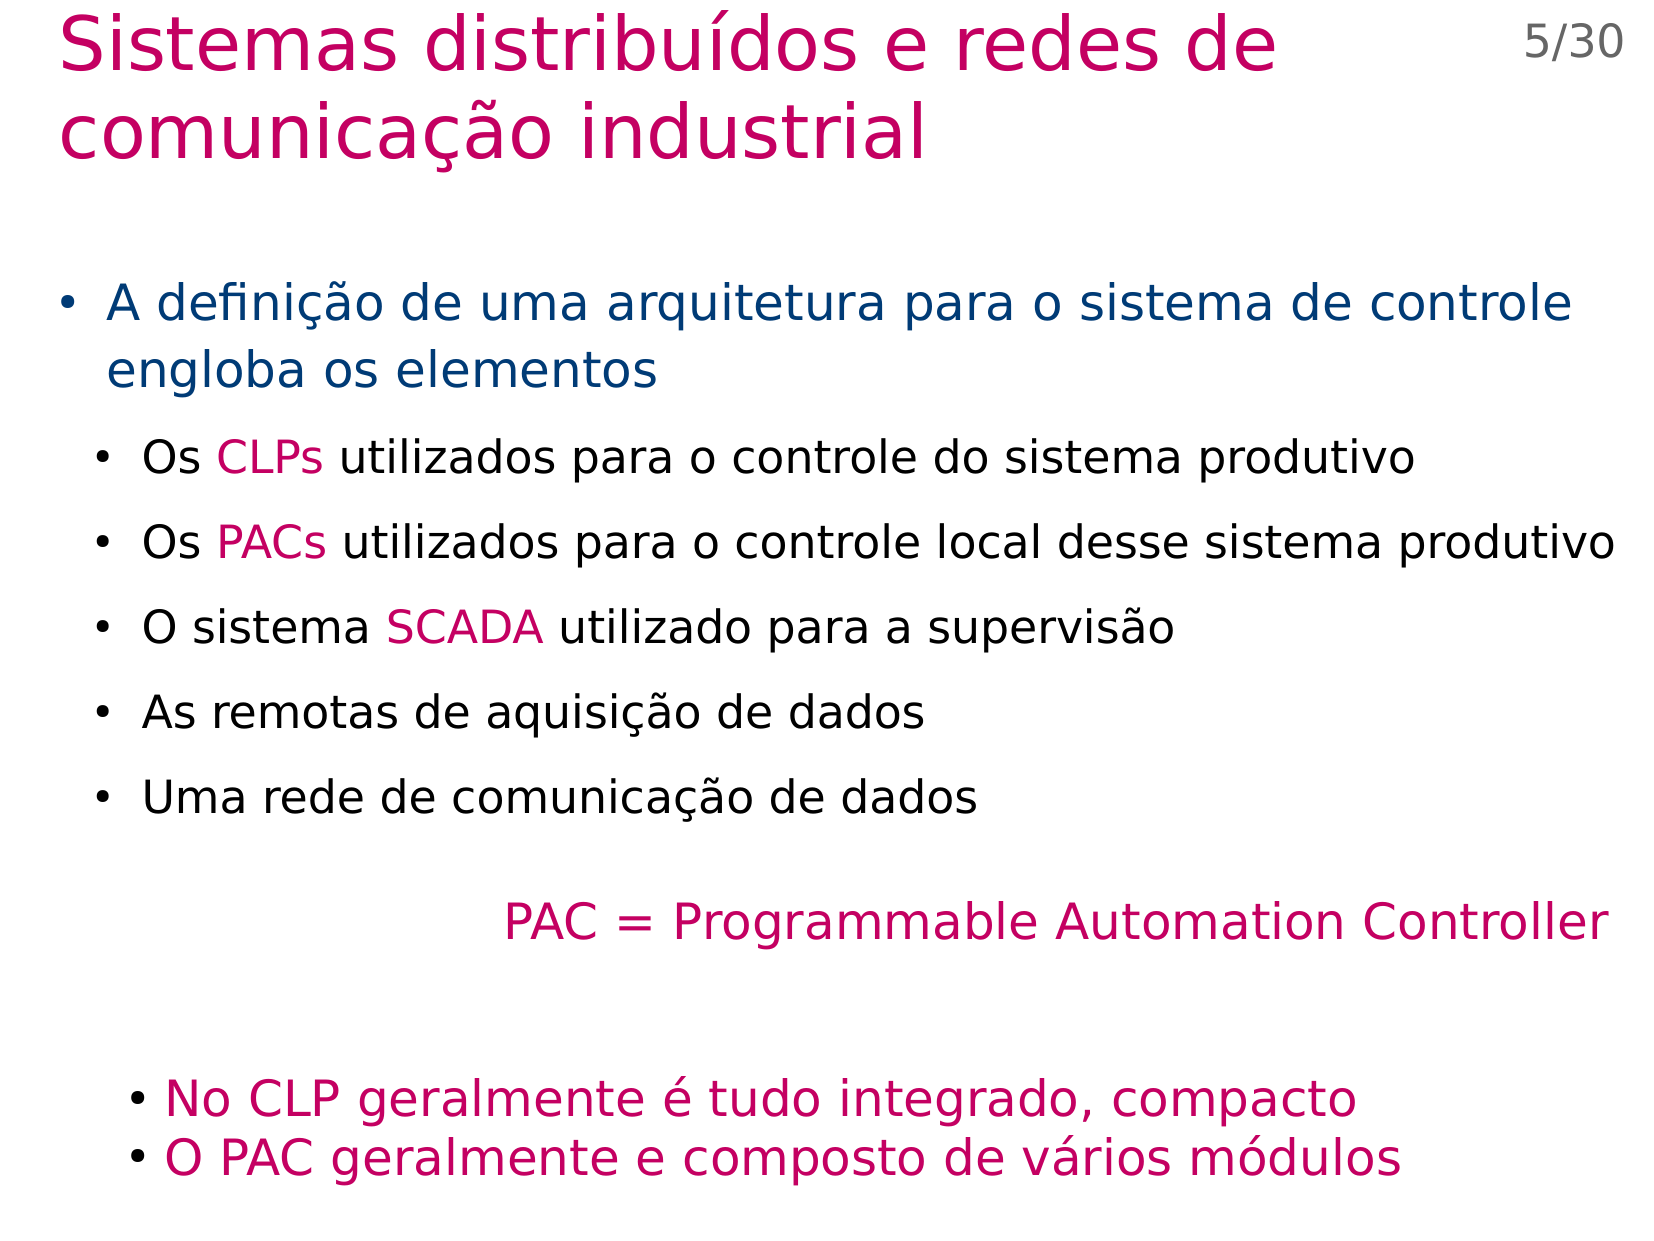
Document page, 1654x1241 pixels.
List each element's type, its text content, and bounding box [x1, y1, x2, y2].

list A definição de uma arquitetura para o sistema de controle engloba os elementos Os CLPs utilizados para o controle do sistema produtivo Os PACs utilizados para o controle local desse sistema produtivo O sistema SCADA utilizado para a supervisão As remotas de aquisição de dados Uma rede de comunicação de dados [59, 265, 1625, 1211]
text_box PAC = Programmable Automation Controller [413, 885, 1625, 988]
text_box No CLP geralmente é tudo integrado, compacto O PAC geralmente e composto de vários módulos [114, 1062, 1418, 1195]
title Sistemas distribuídos e redes de comunicação industrial [59, 1, 1625, 237]
